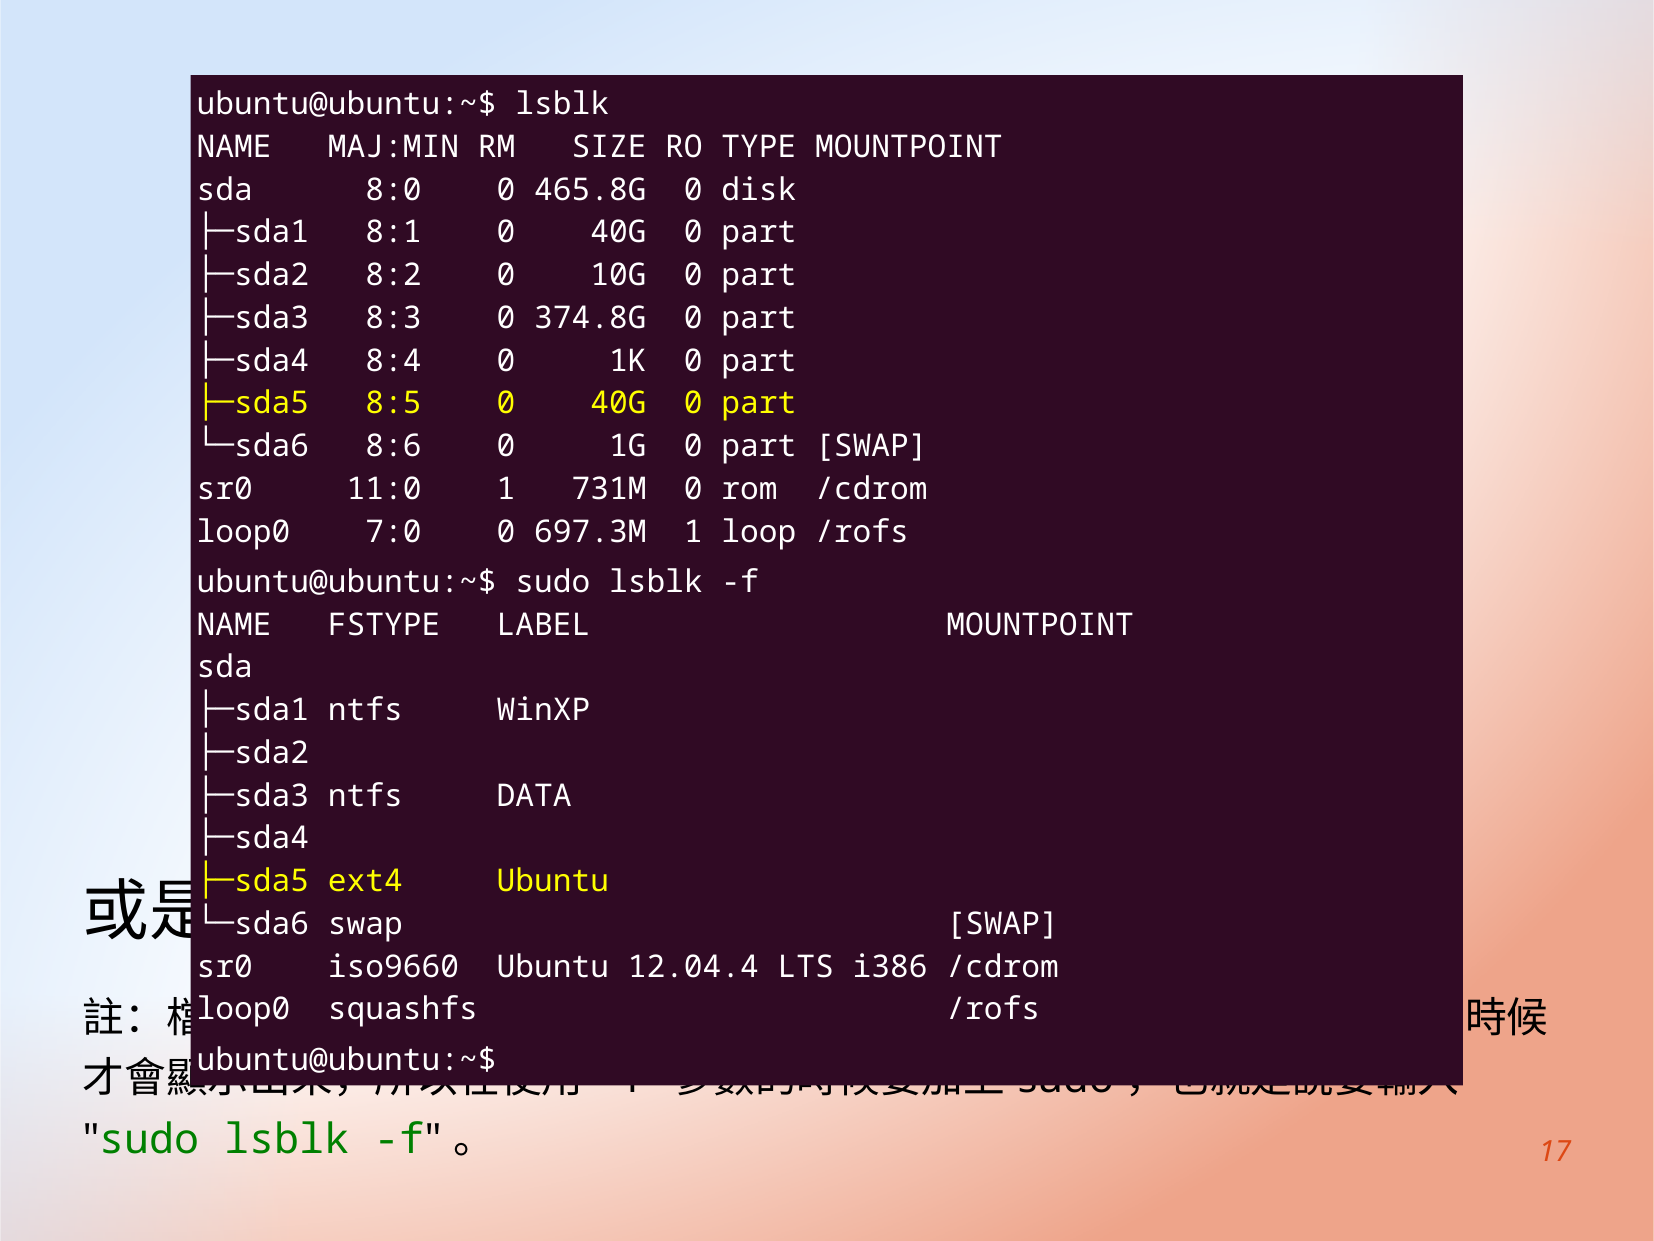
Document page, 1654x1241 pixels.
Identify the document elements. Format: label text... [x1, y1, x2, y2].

text_box ubuntu@ubuntu:~$ lsblk NAME MAJ:MIN RM SIZE RO TYPE MOUNTPOINT sda 8:0 0 465.8G 0 disk ├─sda1 8:1 0 40G 0 part ├─sda2 8:2 0 10G 0 part ├─sda3 8:3 0 374.8G 0 part ├─sda4 8:4 0 1K 0 part ├─sda5 8:5 0 40G 0 part └─sda6 8:6 0 1G 0 part [SWAP] sr0 11:0 1 731M 0 rom /cdrom loop0 7:0 0 697.3M 1 loop /rofs ubuntu@ubuntu:~$ sudo lsblk -f NAME FSTYPE LABEL MOUNTPOINT sda ├─sda1 ntfs WinXP ├─sda2 ├─sda3 ntfs DATA ├─sda4 ├─sda5 ext4 Ubuntu └─sda6 swap [SWAP] sr0 iso9660 Ubuntu 12.04.4 LTS i386 /cdrom loop0 squashfs /rofs ubuntu@ubuntu:~$ [190, 75, 1463, 827]
list 或是在文字模式下，使用lsblk(8)來告訴你。 註：檔案系統(FSTYPE)與分割區標籤(LABEL)兩個欄位只有在root權限的時候才會顯示出來，所以在使用"-f"參數的時候要加上sudo，也就是說要輸入 "sudo lsblk -f"。 [82, 857, 1571, 1201]
picture [0, 0, 1654, 1241]
